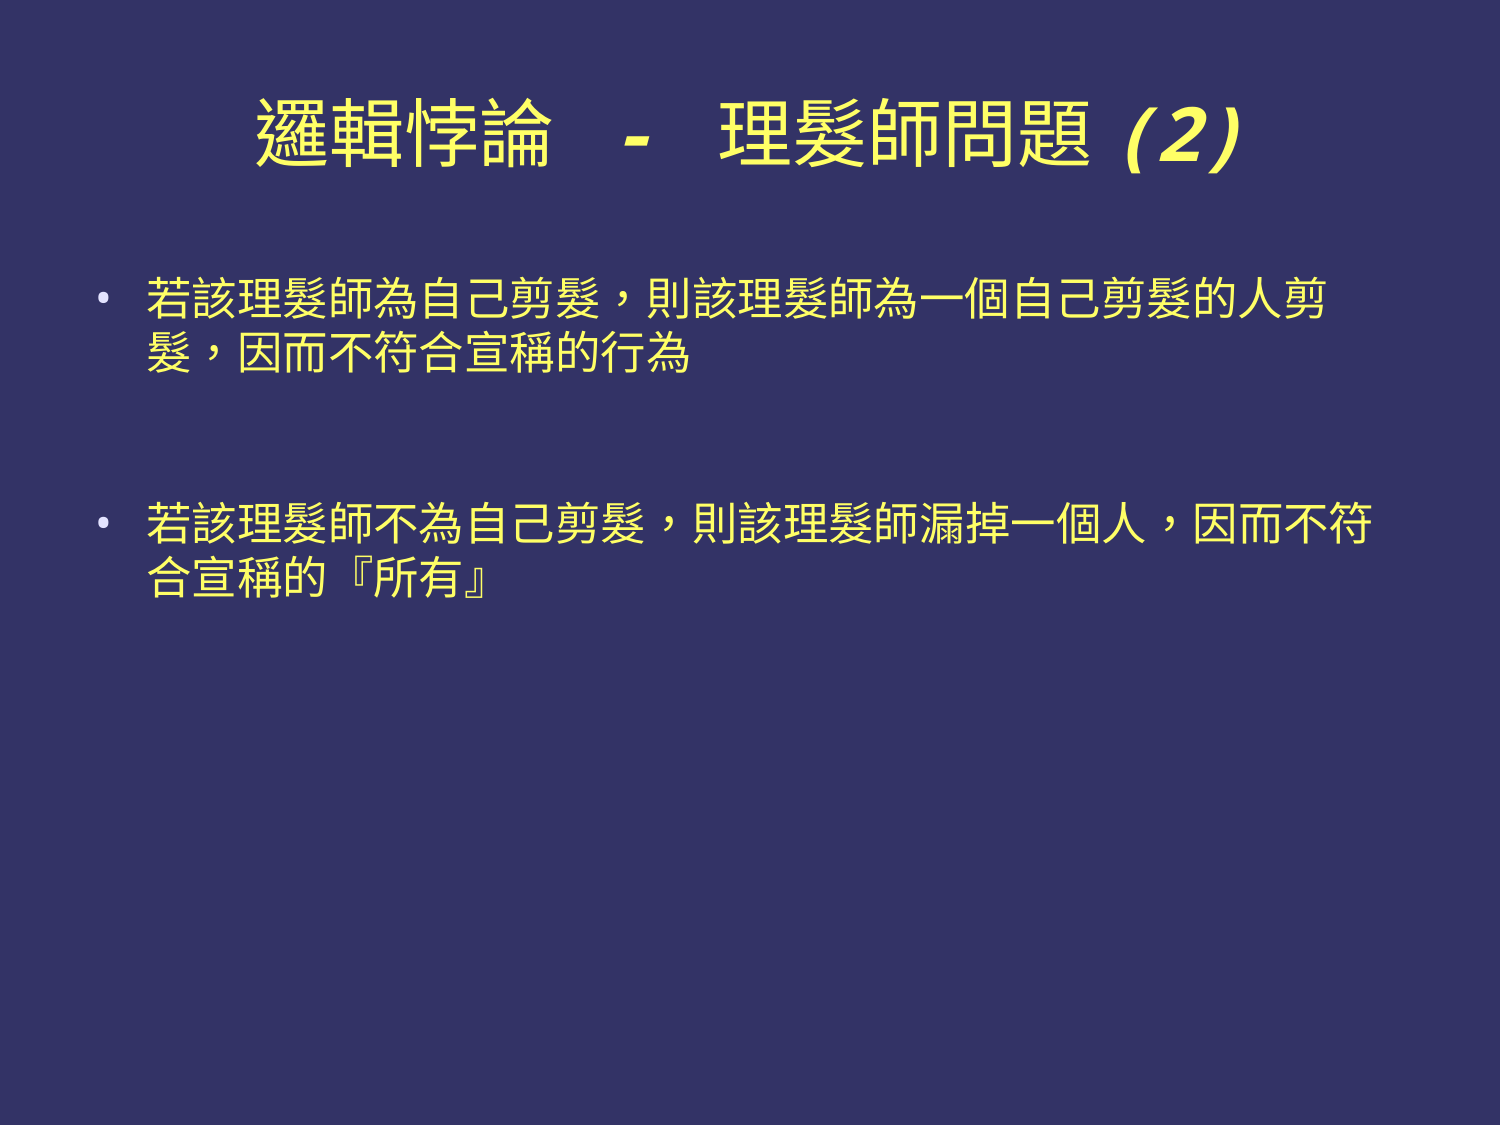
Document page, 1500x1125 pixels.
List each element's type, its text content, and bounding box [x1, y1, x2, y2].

title 邏輯悖論 - 理髮師問題(2) [75, 37, 1426, 225]
list 若該理髮師為自己剪髮，則該理髮師為一個自己剪髮的人剪髮，因而不符合宣稱的行為 若該理髮師不為自己剪髮，則該理髮師漏掉一個人，因而不符合宣稱的『所有』 [75, 262, 1426, 1001]
